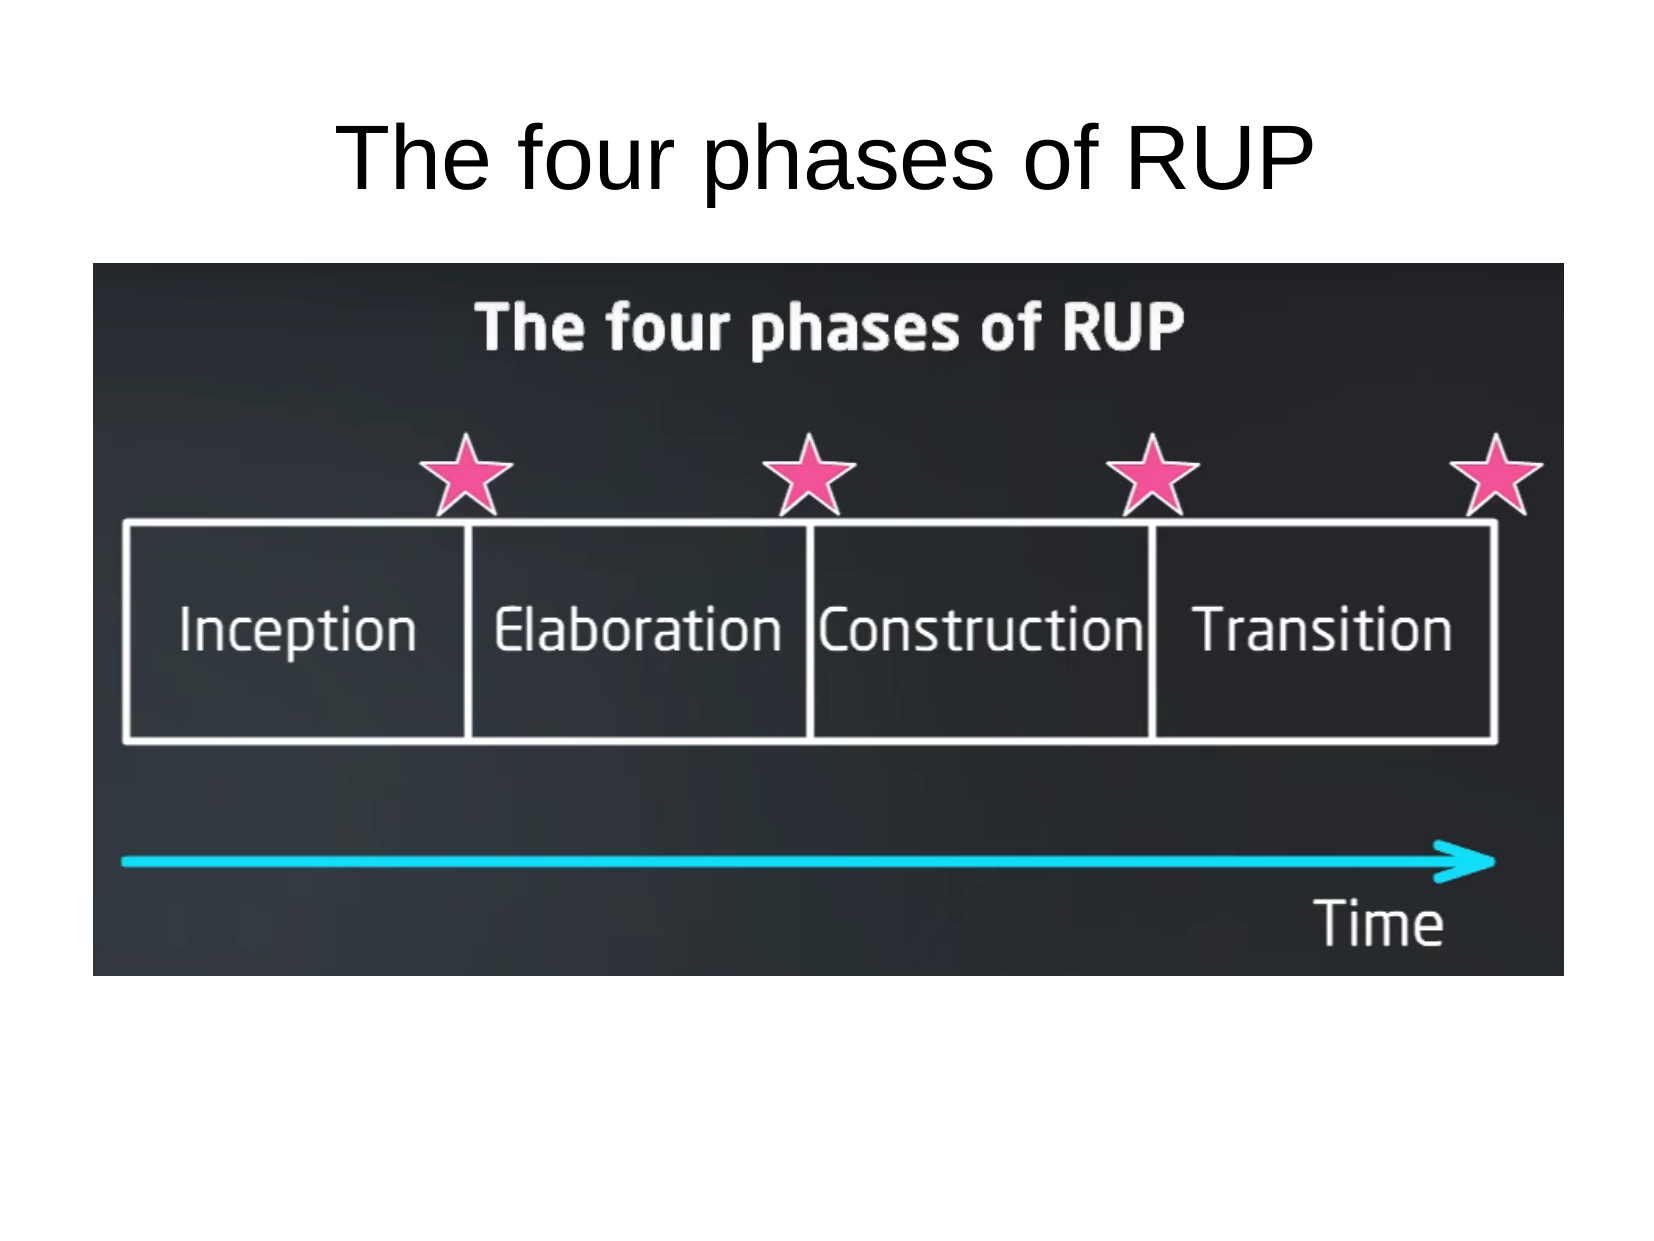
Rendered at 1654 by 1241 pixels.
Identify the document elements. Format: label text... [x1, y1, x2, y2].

picture [93, 263, 1564, 976]
title The four phases of RUP [82, 49, 1571, 257]
